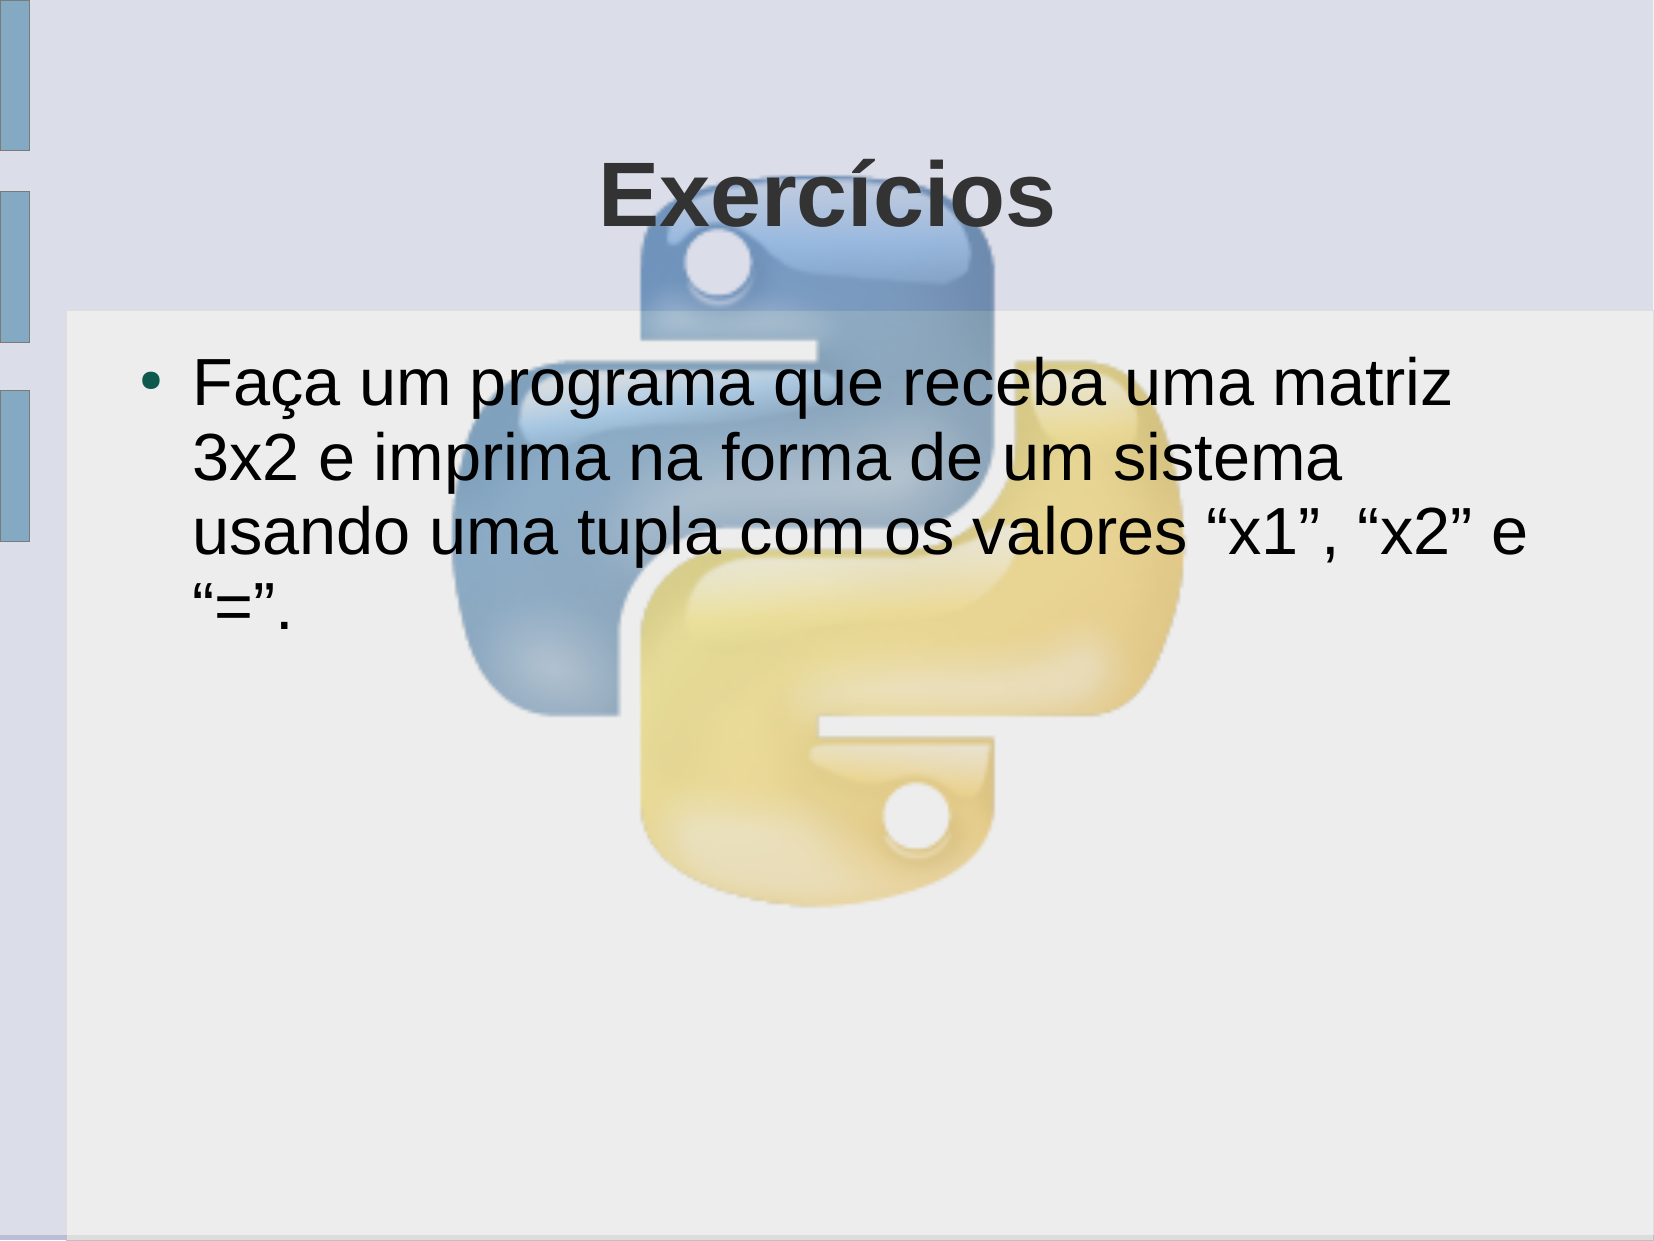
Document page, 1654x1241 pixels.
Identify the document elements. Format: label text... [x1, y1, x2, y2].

title Exercícios [121, 91, 1534, 299]
picture [0, 0, 1654, 1235]
list Faça um programa que receba uma matriz 3x2 e imprima na forma de um sistema usando uma tupla com os valores “x1”, “x2” e “=”. [121, 344, 1534, 1112]
